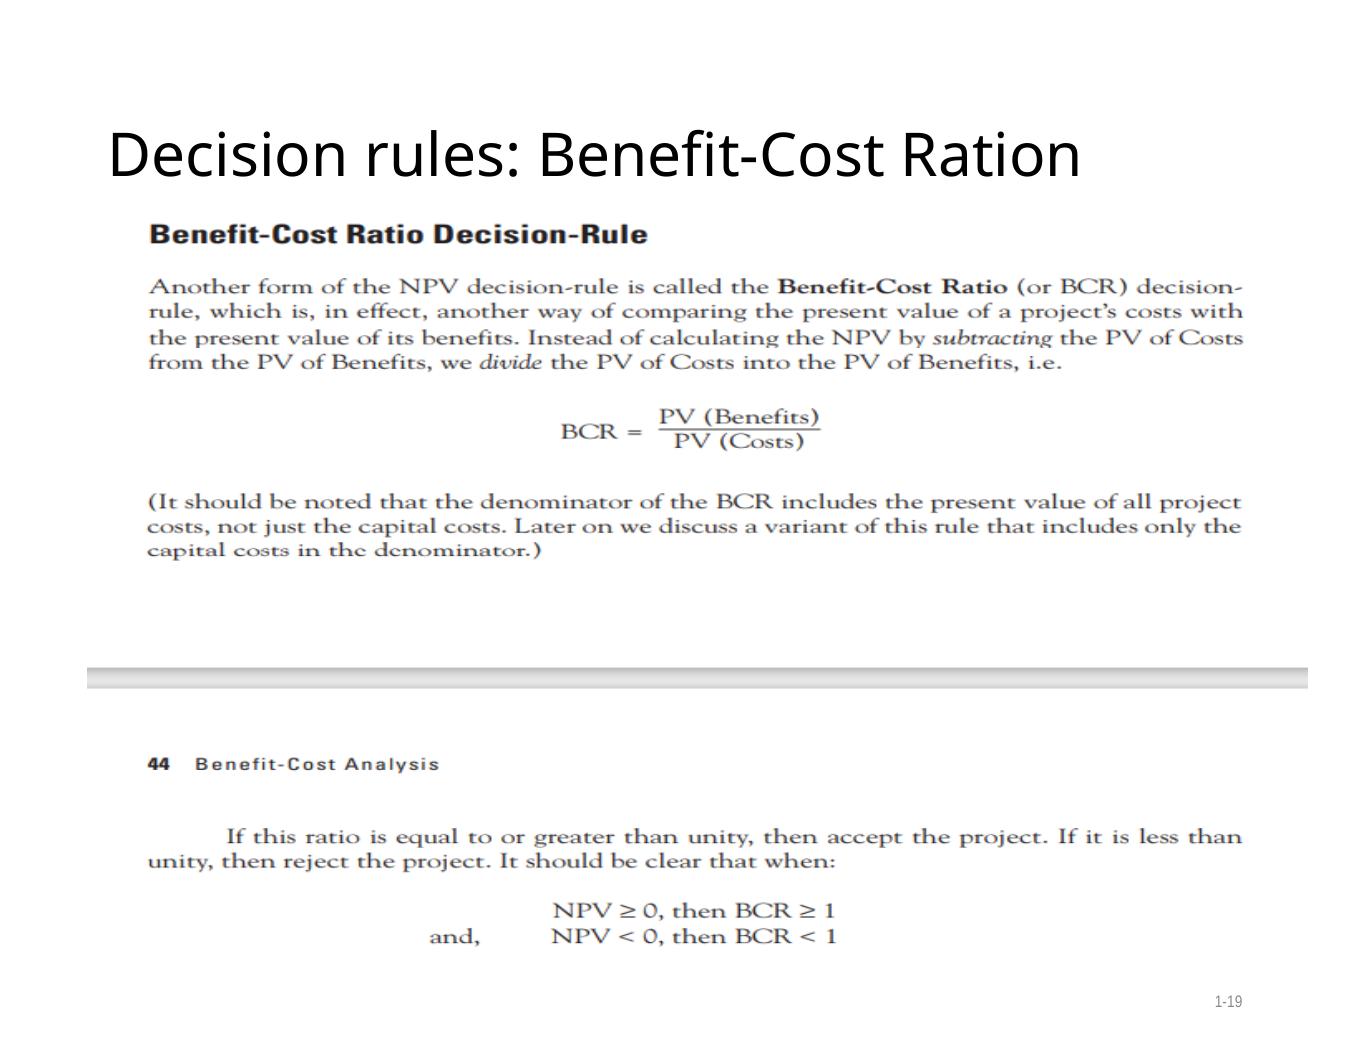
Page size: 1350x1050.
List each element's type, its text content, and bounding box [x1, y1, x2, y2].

title Decision rules: Benefit-Cost Ration [92, 55, 1258, 212]
picture [87, 212, 1308, 963]
text_box 1-<number> [953, 973, 1258, 1030]
